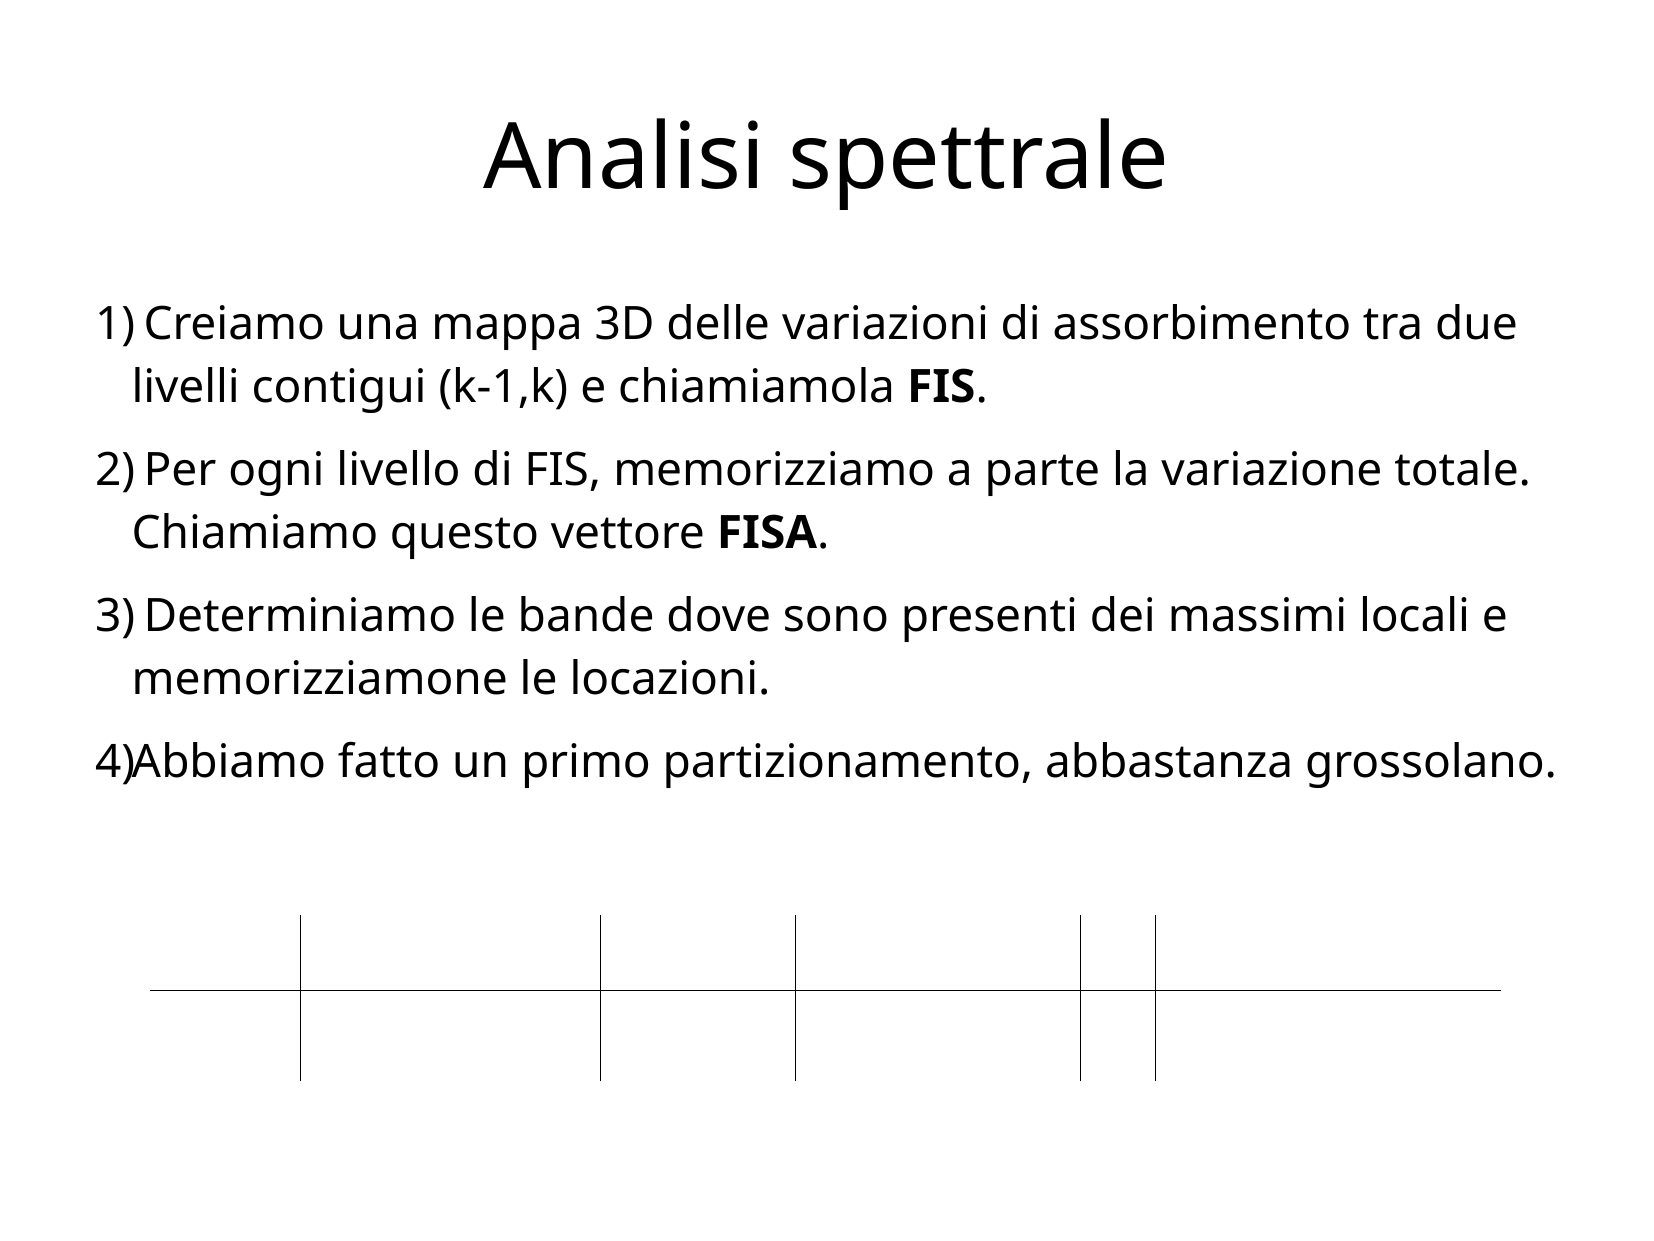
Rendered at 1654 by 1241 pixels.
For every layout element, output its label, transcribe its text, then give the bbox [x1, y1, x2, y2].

list Creiamo una mappa 3D delle variazioni di assorbimento tra due livelli contigui (k-1,k) e chiamiamola FIS. Per ogni livello di FIS, memorizziamo a parte la variazione totale. Chiamiamo questo vettore FISA. Determiniamo le bande dove sono presenti dei massimi locali e memorizziamone le locazioni. Abbiamo fatto un primo partizionamento, abbastanza grossolano. [82, 290, 1591, 841]
title Analisi spettrale [82, 49, 1571, 257]
